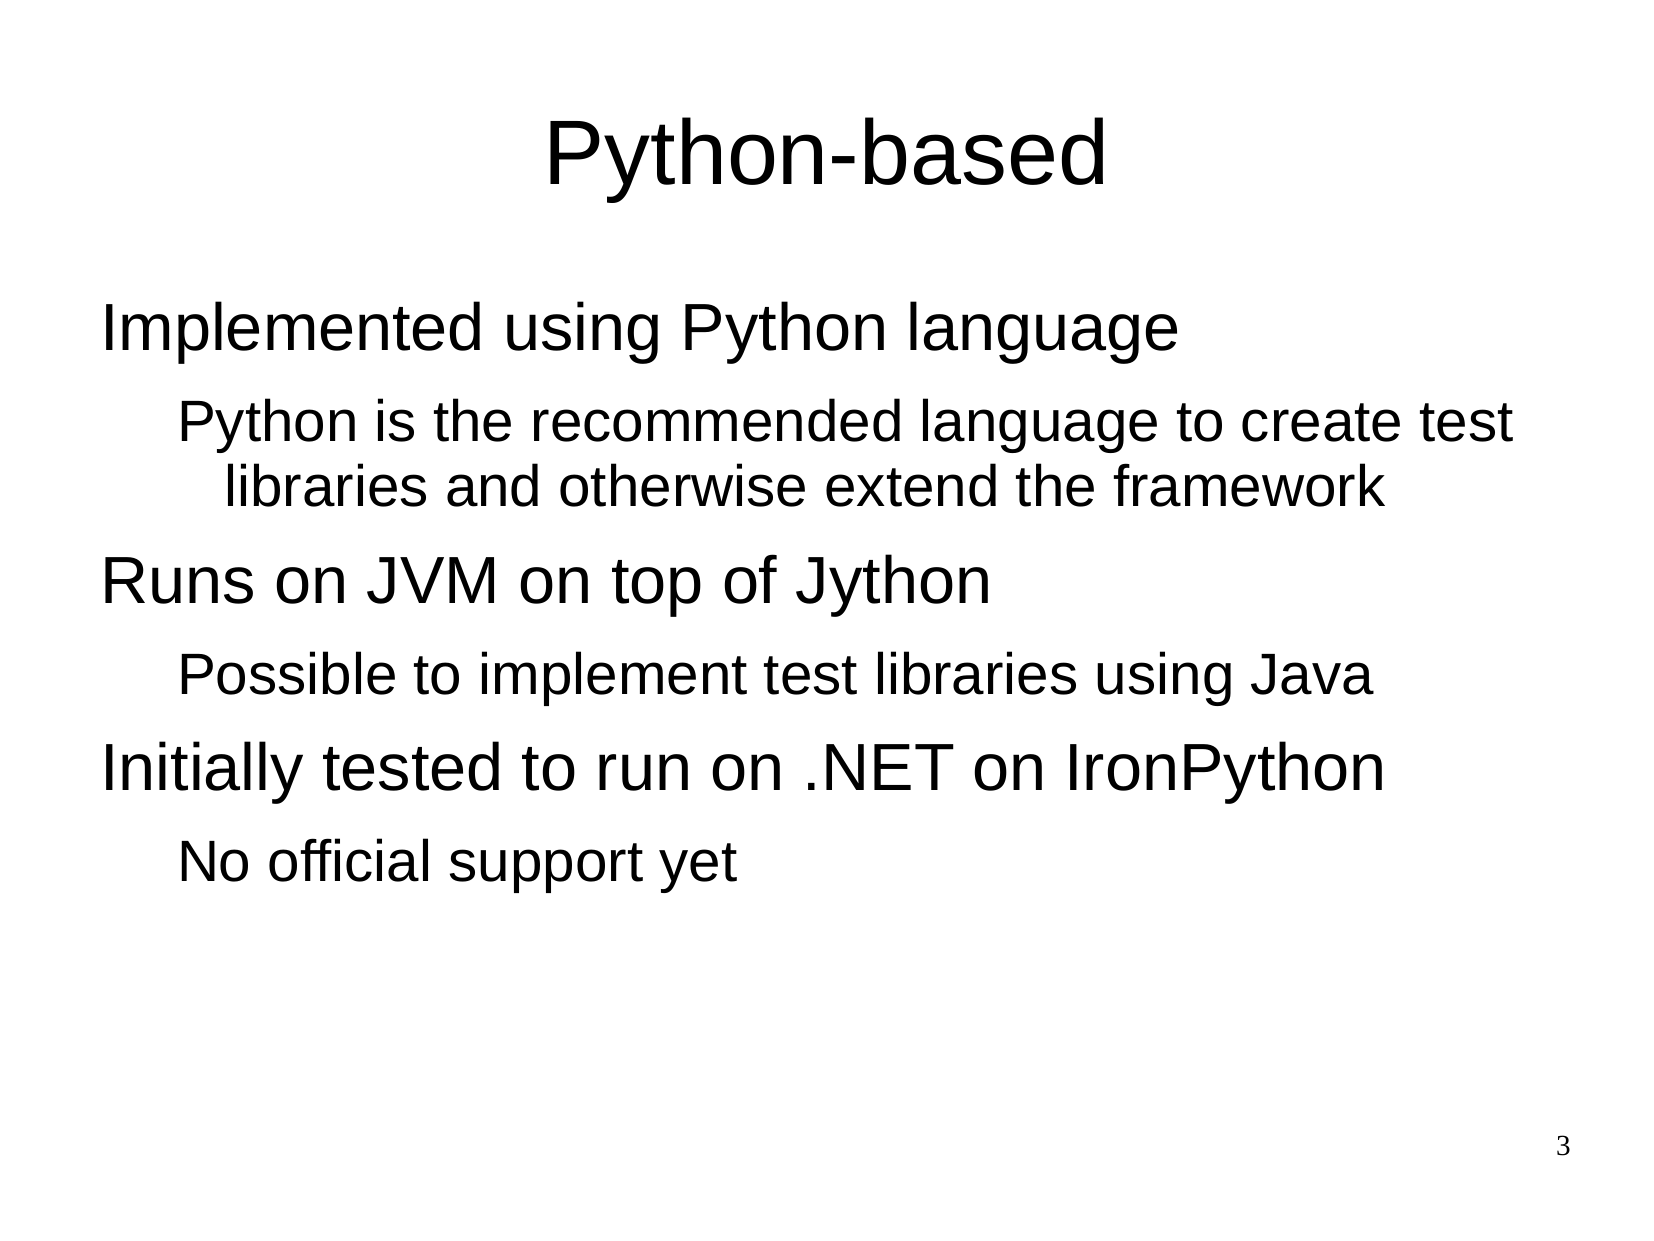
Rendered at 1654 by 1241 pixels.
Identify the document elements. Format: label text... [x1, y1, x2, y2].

list Implemented using Python language Python is the recommended language to create test libraries and otherwise extend the framework Runs on JVM on top of Jython Possible to implement test libraries using Java Initially tested to run on .NET on IronPython No official support yet [82, 290, 1571, 1109]
title Python-based [82, 49, 1571, 257]
